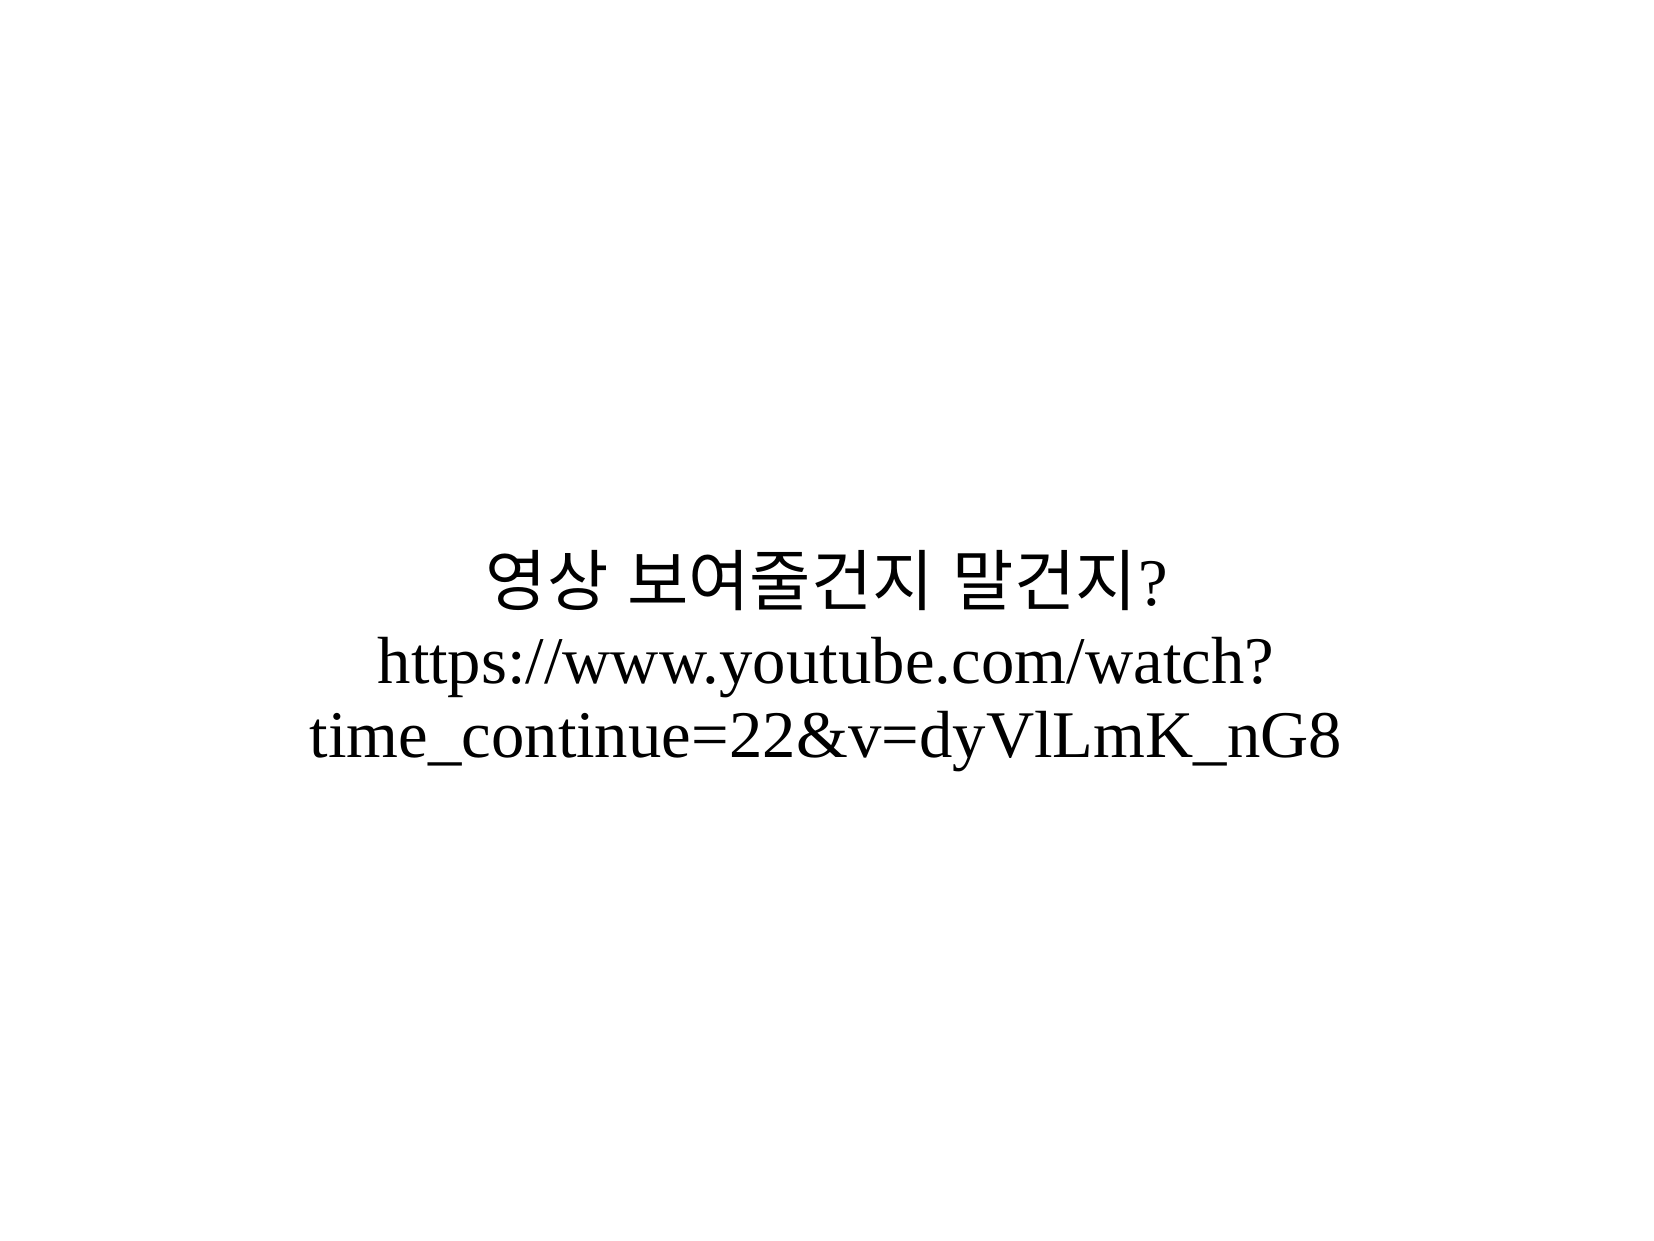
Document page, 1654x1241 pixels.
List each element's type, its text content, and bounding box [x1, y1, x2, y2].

subtitle 영상 보여줄건지 말건지? https://www.youtube.com/watch?time_continue=22&v=dyVlLmK_nG8 [82, 290, 1571, 1010]
